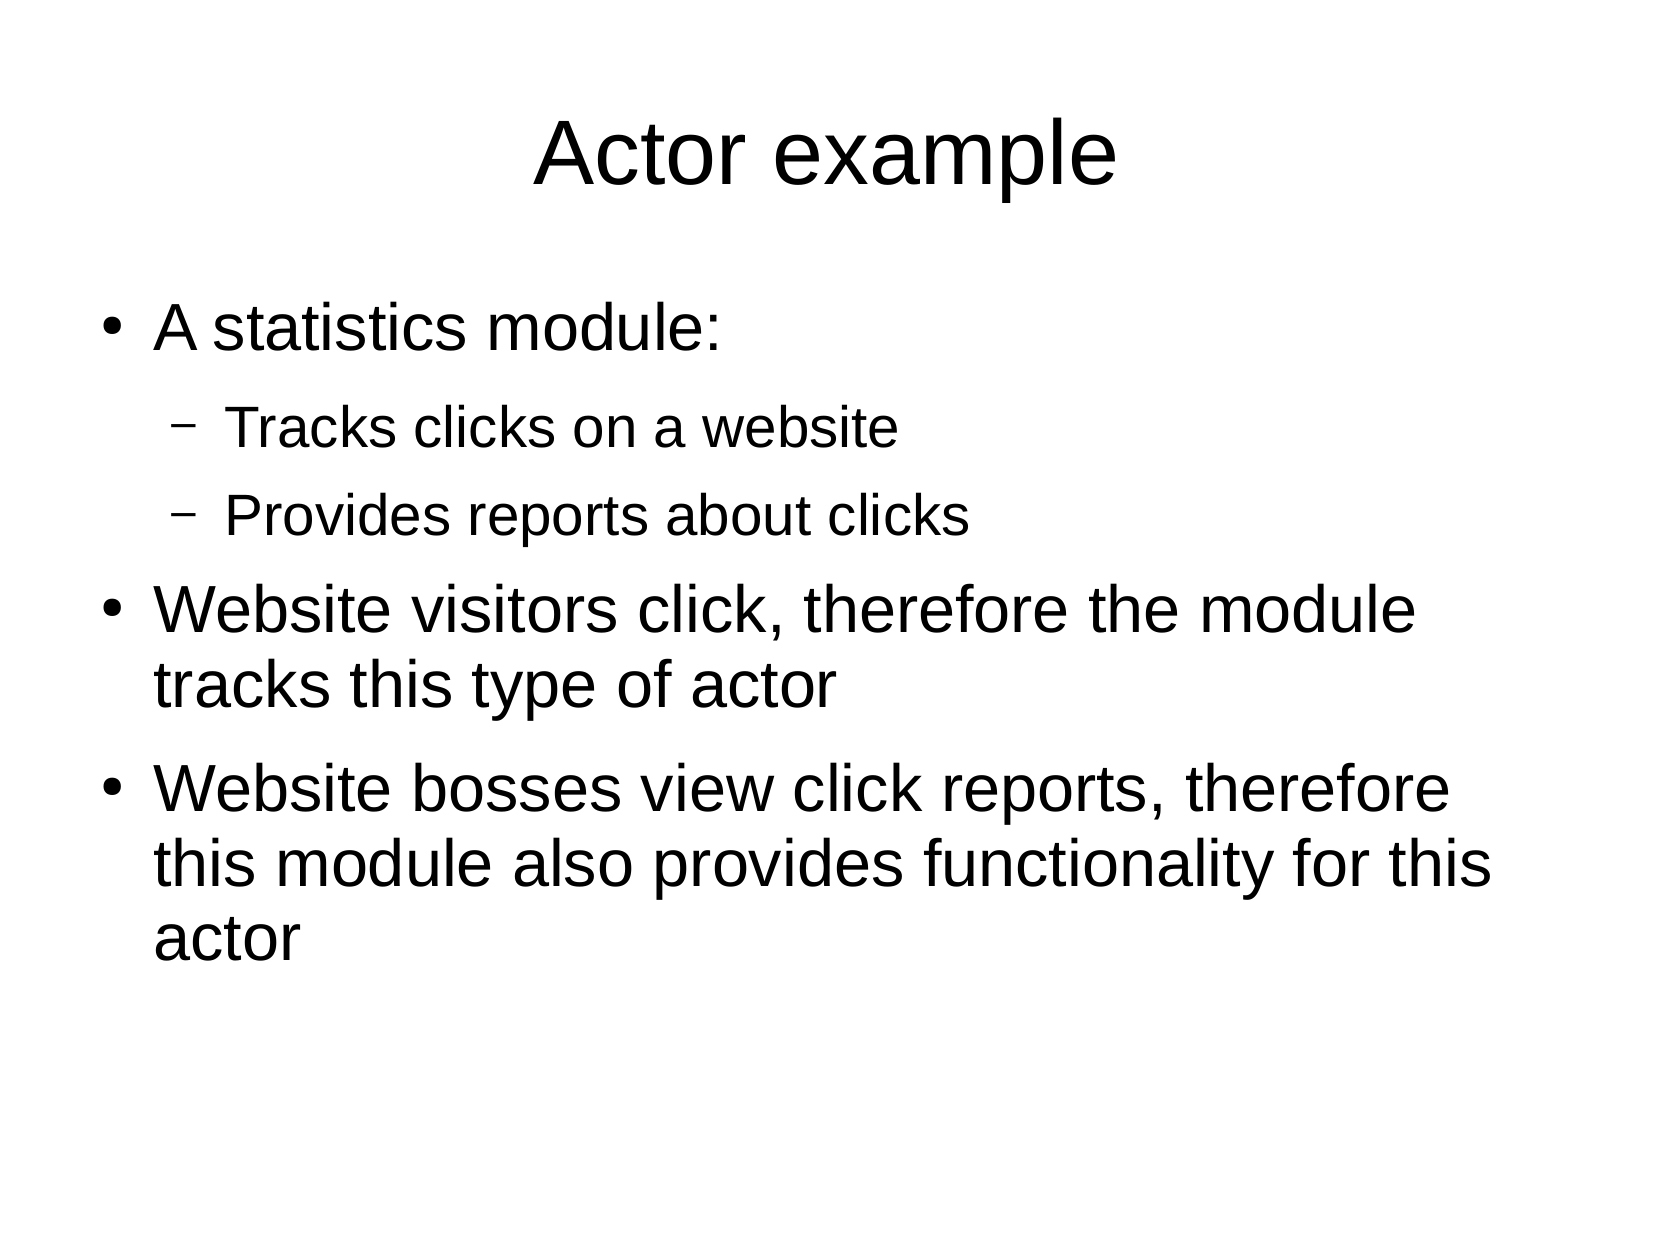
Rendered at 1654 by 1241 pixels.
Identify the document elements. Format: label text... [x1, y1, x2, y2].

title Actor example [82, 49, 1571, 257]
list A statistics module: Tracks clicks on a website Provides reports about clicks Website visitors click, therefore the module tracks this type of actor Website bosses view click reports, therefore this module also provides functionality for this actor [82, 290, 1571, 1010]
